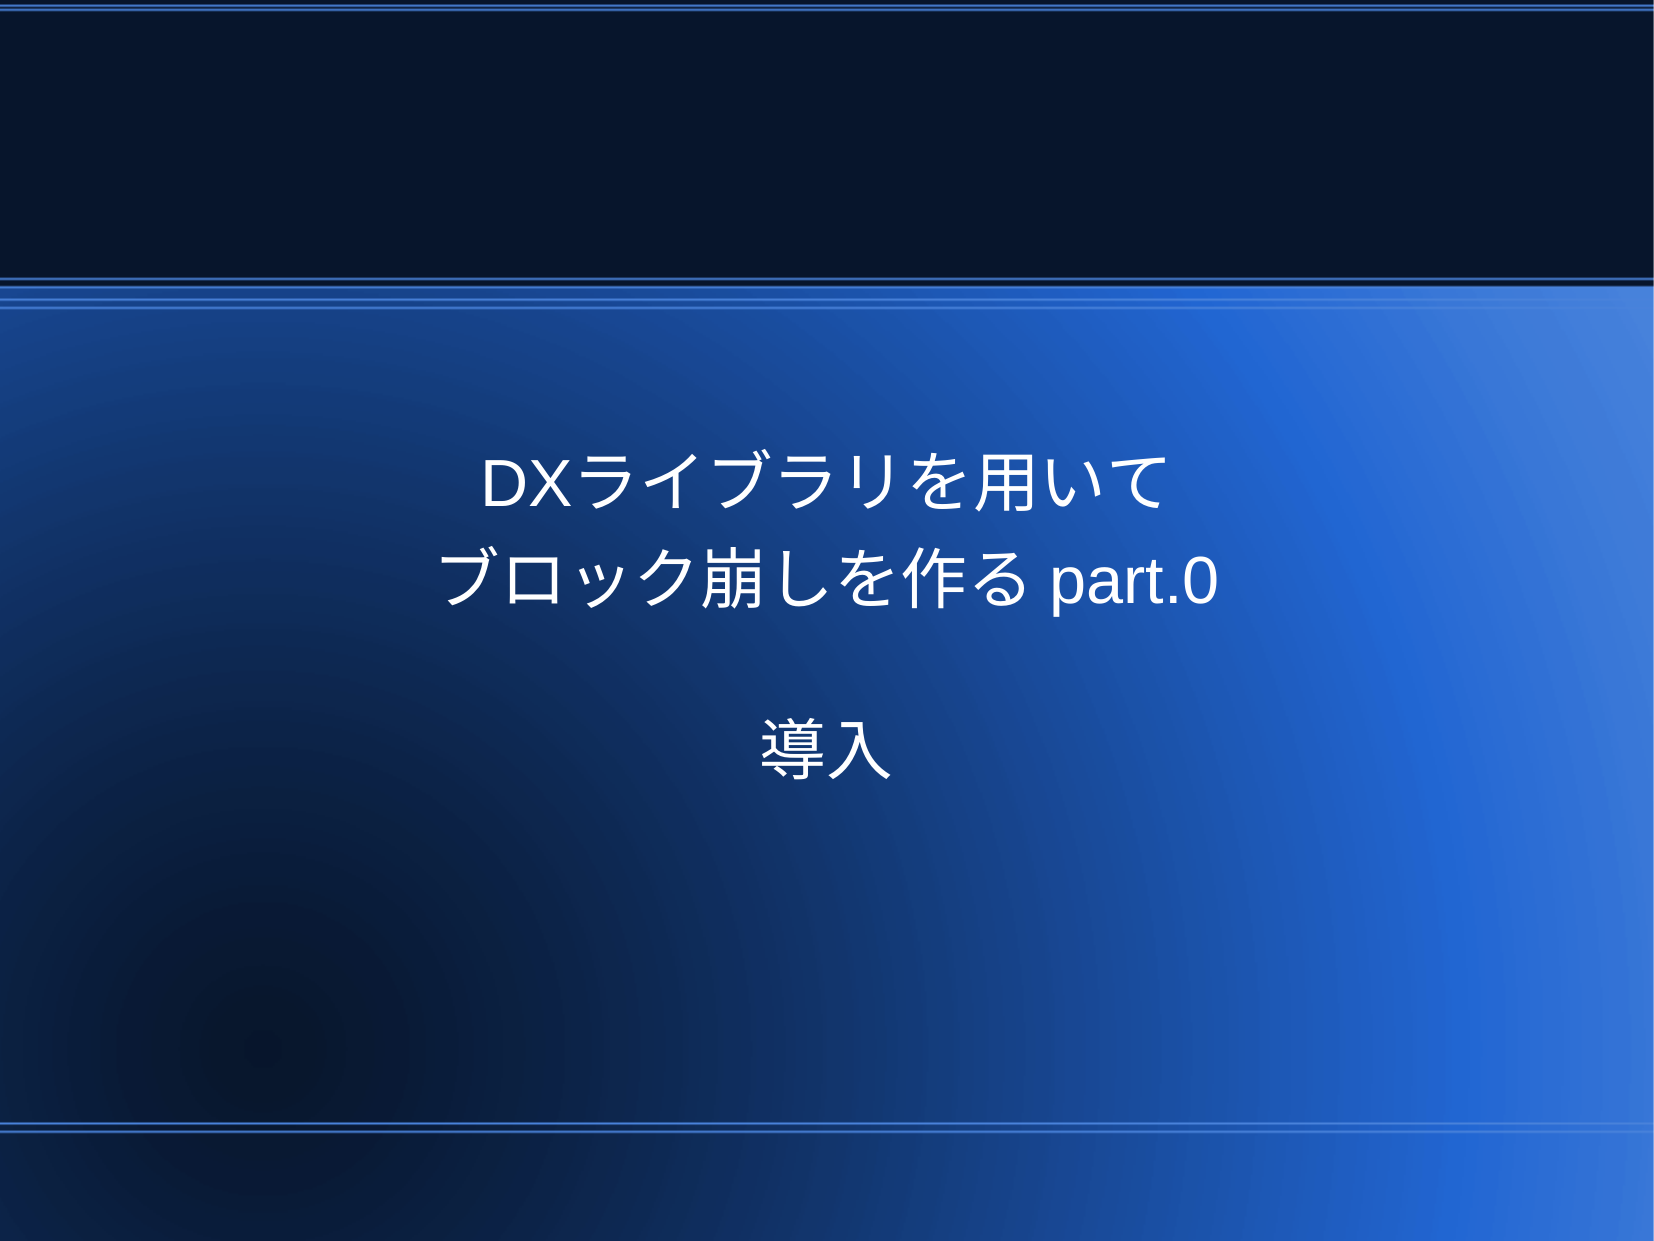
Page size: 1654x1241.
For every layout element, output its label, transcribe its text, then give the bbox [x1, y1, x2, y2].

picture [0, 0, 1654, 1241]
subtitle DXライブラリを用いて ブロック崩しを作る part.0 導入 [82, 49, 1571, 1174]
